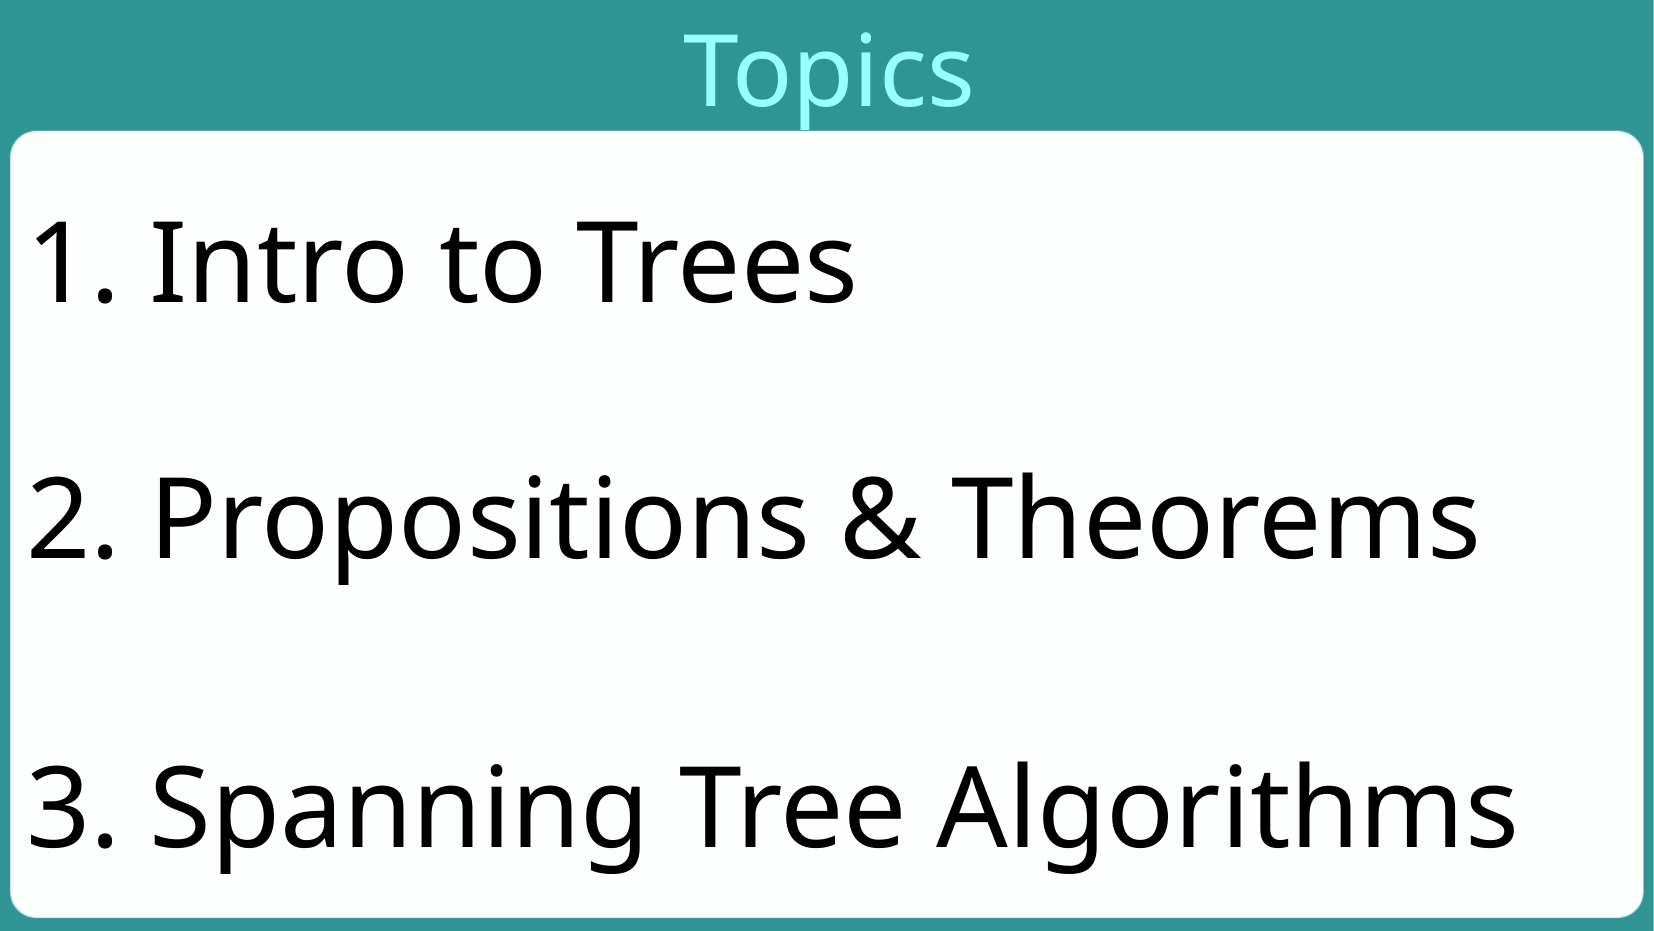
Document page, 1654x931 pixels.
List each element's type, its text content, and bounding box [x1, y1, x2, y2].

picture [0, 0, 1654, 931]
title Topics [85, 8, 1574, 126]
text_box 1. Intro to Trees 2. Propositions & Theorems 3. Spanning Tree Algorithms [26, 182, 1612, 893]
